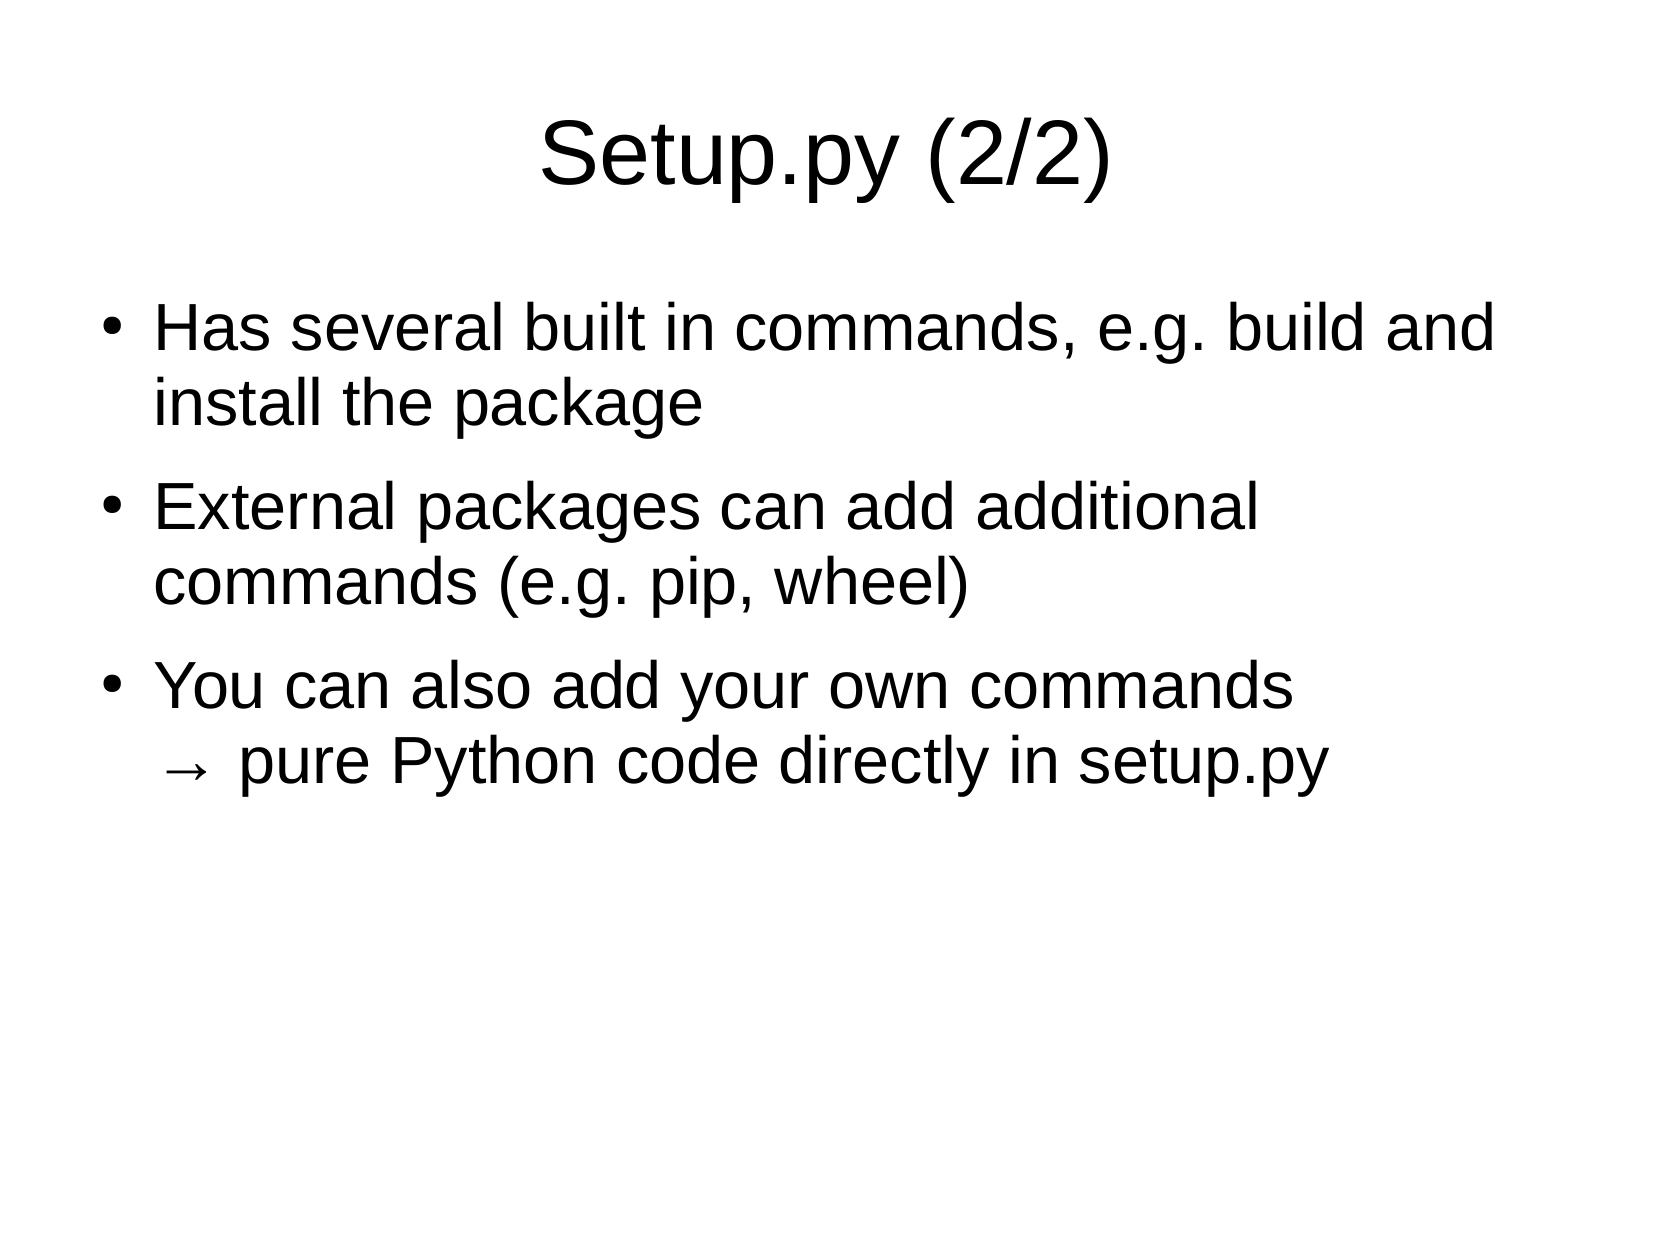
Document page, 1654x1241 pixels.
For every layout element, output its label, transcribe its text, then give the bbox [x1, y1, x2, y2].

list Has several built in commands, e.g. build and install the package External packages can add additional commands (e.g. pip, wheel) You can also add your own commands → pure Python code directly in setup.py [82, 290, 1571, 1010]
title Setup.py (2/2) [82, 49, 1571, 257]
